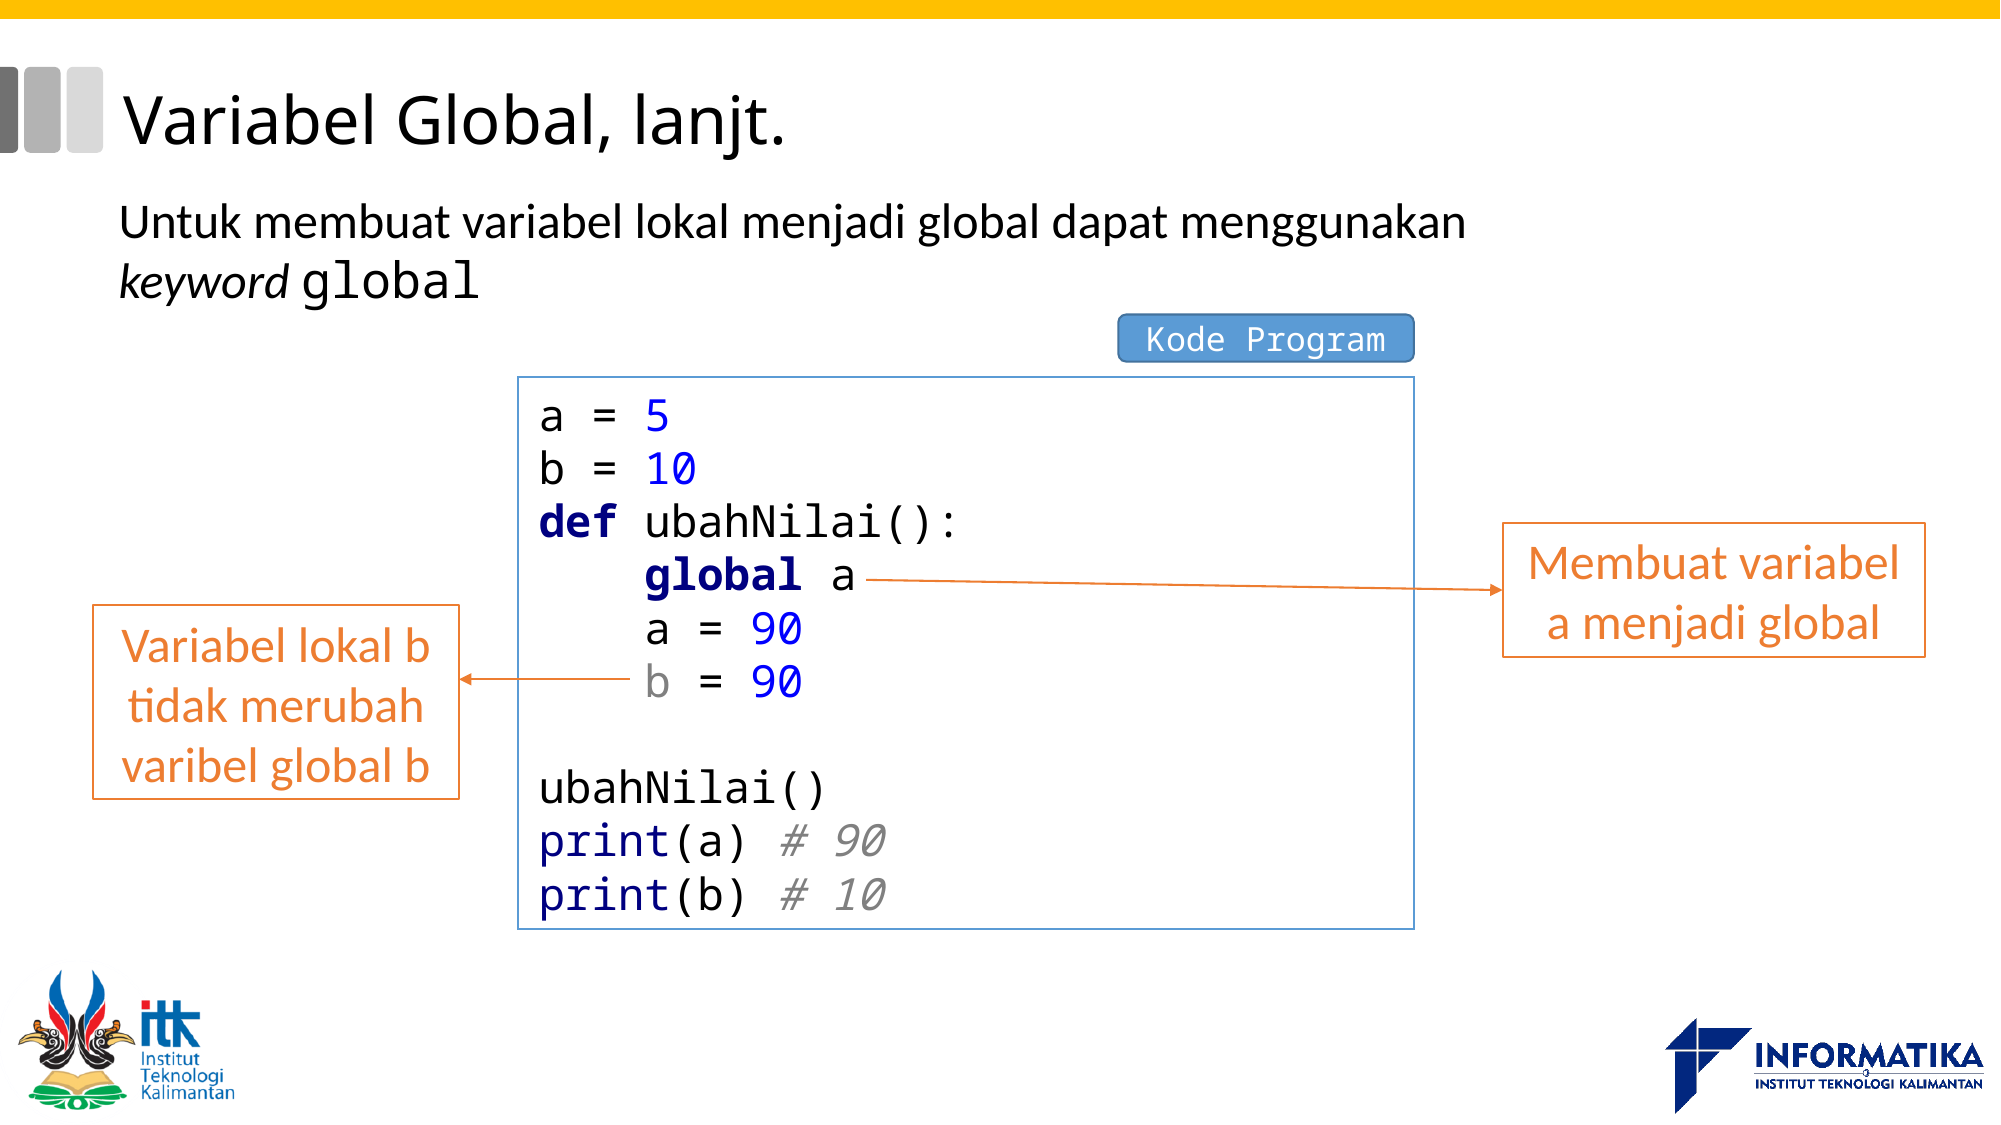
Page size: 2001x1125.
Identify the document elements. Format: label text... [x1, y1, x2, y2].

text_box Kode Program [1118, 314, 1414, 362]
title Variabel Global, lanjt. [103, 67, 1829, 173]
text_box [0, 0, 2000, 19]
text_box Variabel lokal b tidak merubah varibel global b [93, 604, 460, 800]
text_box a = 5 b = 10 def ubahNilai(): global a a = 90 b = 90 ubahNilai() print(a) # 90 print(b) # 10 [518, 376, 1414, 929]
text_box Membuat variabel a menjadi global [1502, 522, 1926, 658]
picture [0, 935, 253, 1125]
text_box Untuk membuat variabel lokal menjadi global dapat menggunakan keyword global [103, 181, 1593, 316]
picture [1664, 1017, 1984, 1114]
